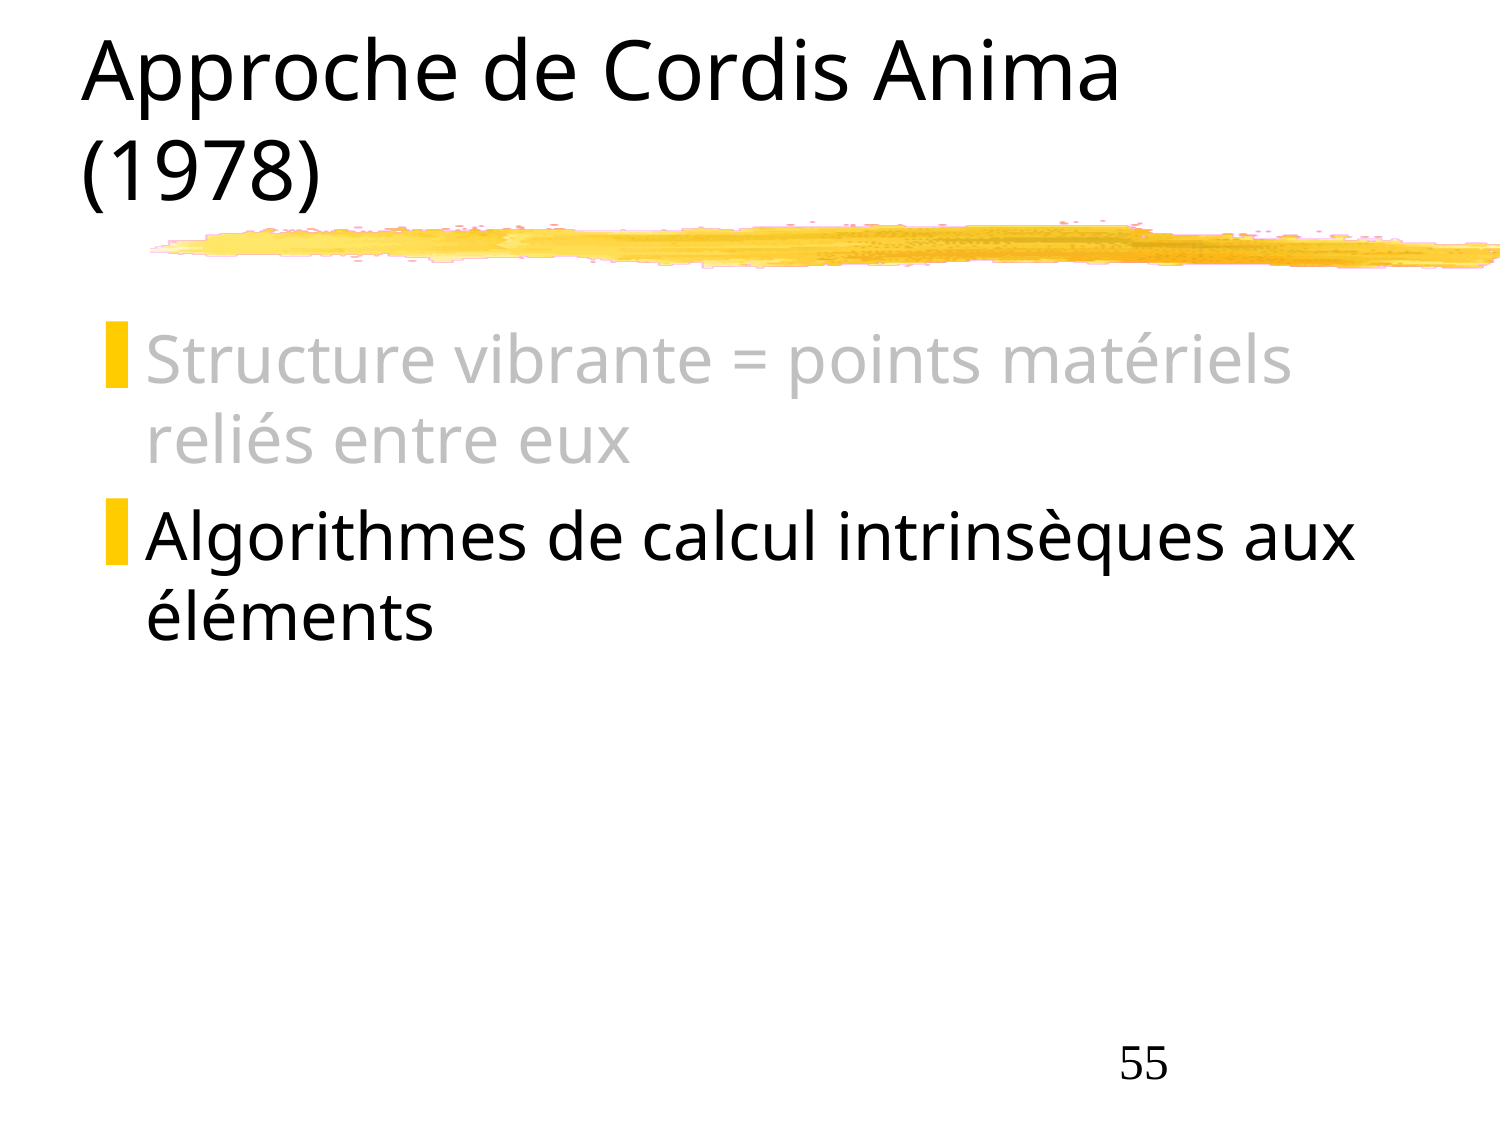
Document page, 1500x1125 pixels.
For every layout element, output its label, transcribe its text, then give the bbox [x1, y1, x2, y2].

title Approche de Cordis Anima (1978) [66, 8, 1342, 225]
picture [150, 215, 1500, 279]
list Structure vibrante = points matériels reliés entre eux Algorithmes de calcul intrinsèques aux éléments [74, 309, 1417, 1052]
